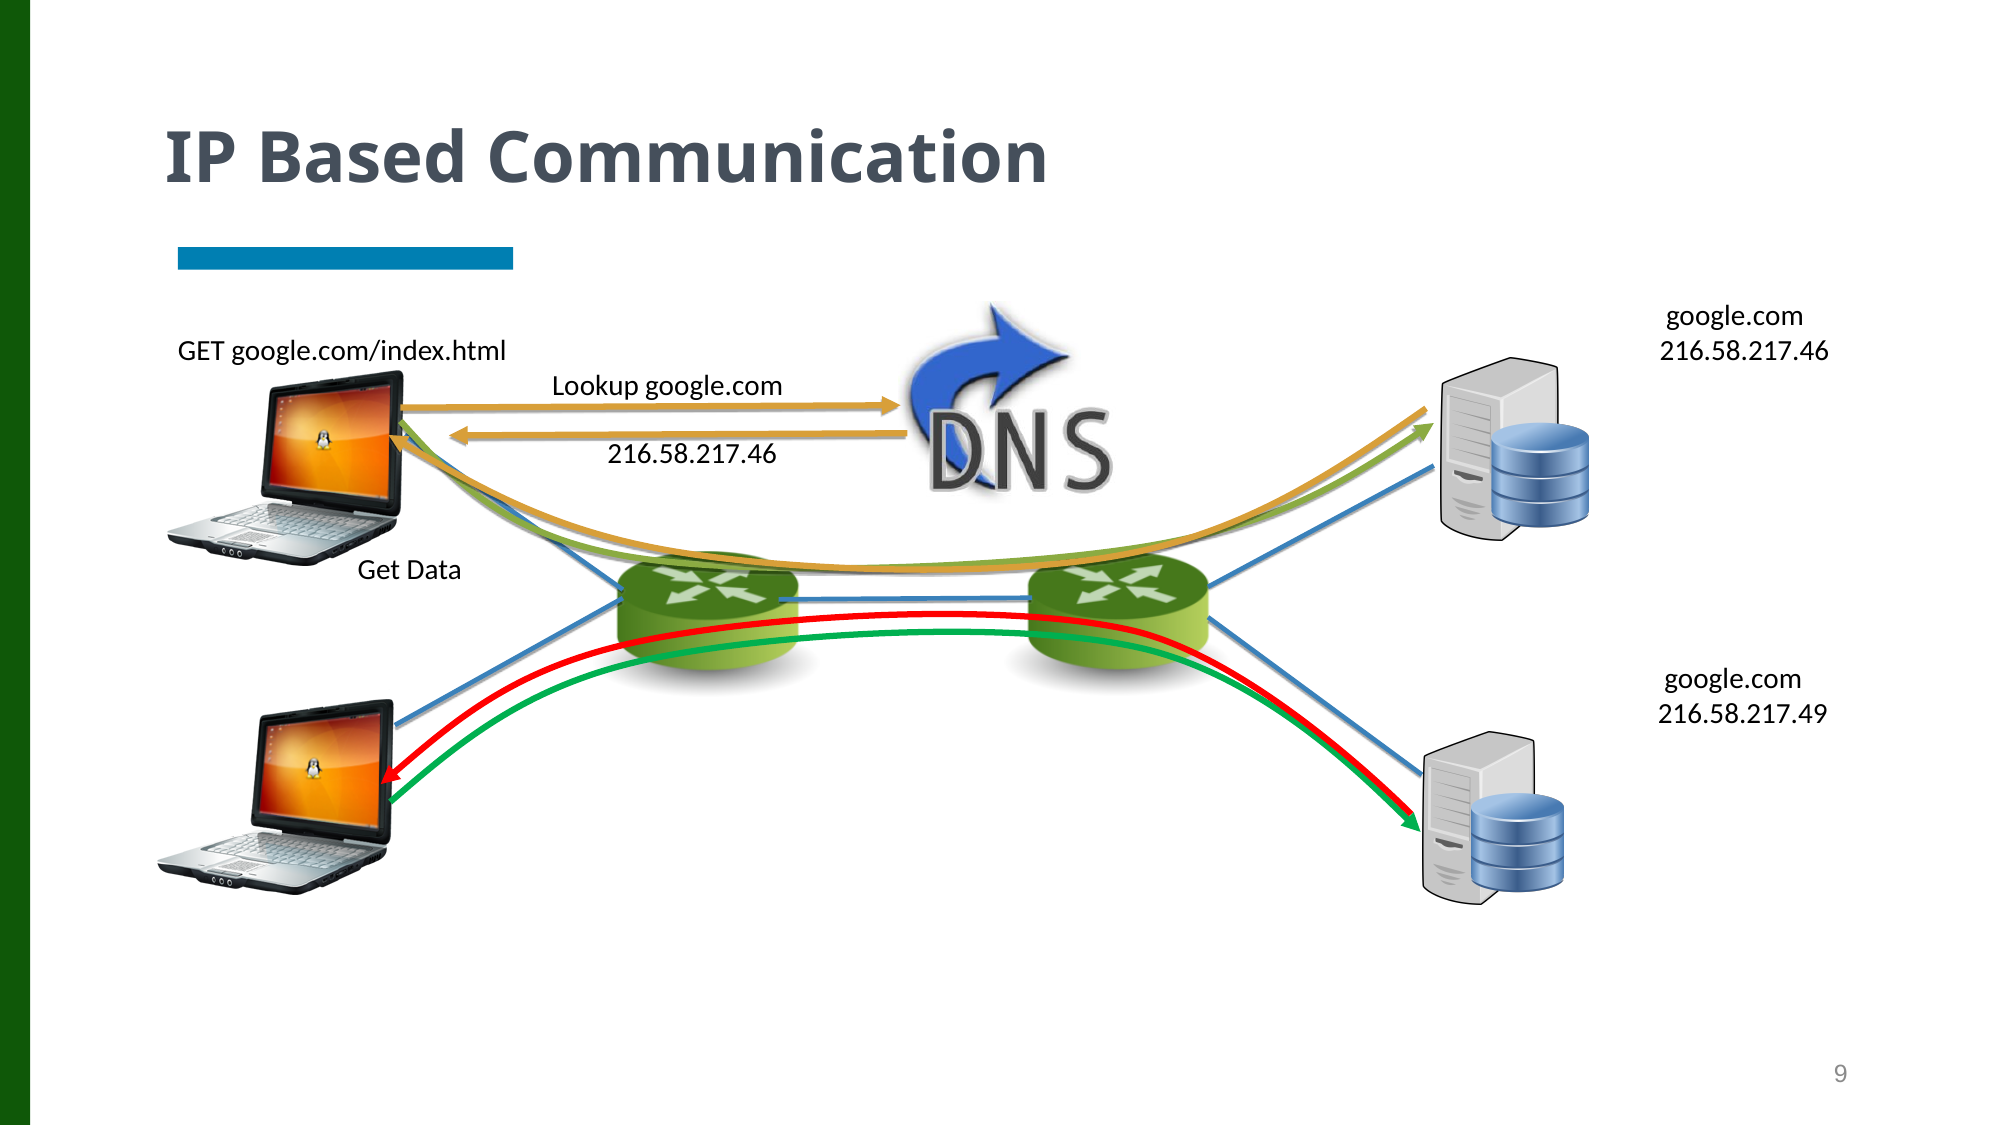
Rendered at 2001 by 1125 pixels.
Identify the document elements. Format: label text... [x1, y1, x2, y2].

text_box Lookup google.com [537, 358, 898, 403]
picture [699, 551, 820, 563]
picture [1422, 731, 1564, 906]
text_box GET google.com/index.html [163, 323, 614, 384]
picture [1440, 357, 1589, 541]
text_box 216.58.217.46 [586, 427, 793, 477]
text_box Get Data [342, 542, 506, 603]
picture [622, 551, 719, 562]
picture [593, 553, 820, 649]
text_box Lookup google.com [537, 410, 898, 419]
picture [1004, 619, 1230, 677]
text_box <number> [1412, 1042, 1863, 1103]
picture [163, 384, 411, 590]
text_box IP Based Communication [151, 104, 1849, 212]
picture [1004, 551, 1079, 558]
picture [153, 672, 401, 919]
picture [1004, 636, 1230, 697]
text_box google.com 216.58.217.46 [1644, 288, 1893, 439]
picture [593, 641, 820, 697]
picture [898, 301, 1117, 511]
text_box google.com 216.58.217.49 [1643, 652, 1892, 802]
picture [1004, 551, 1230, 667]
picture [593, 622, 820, 670]
